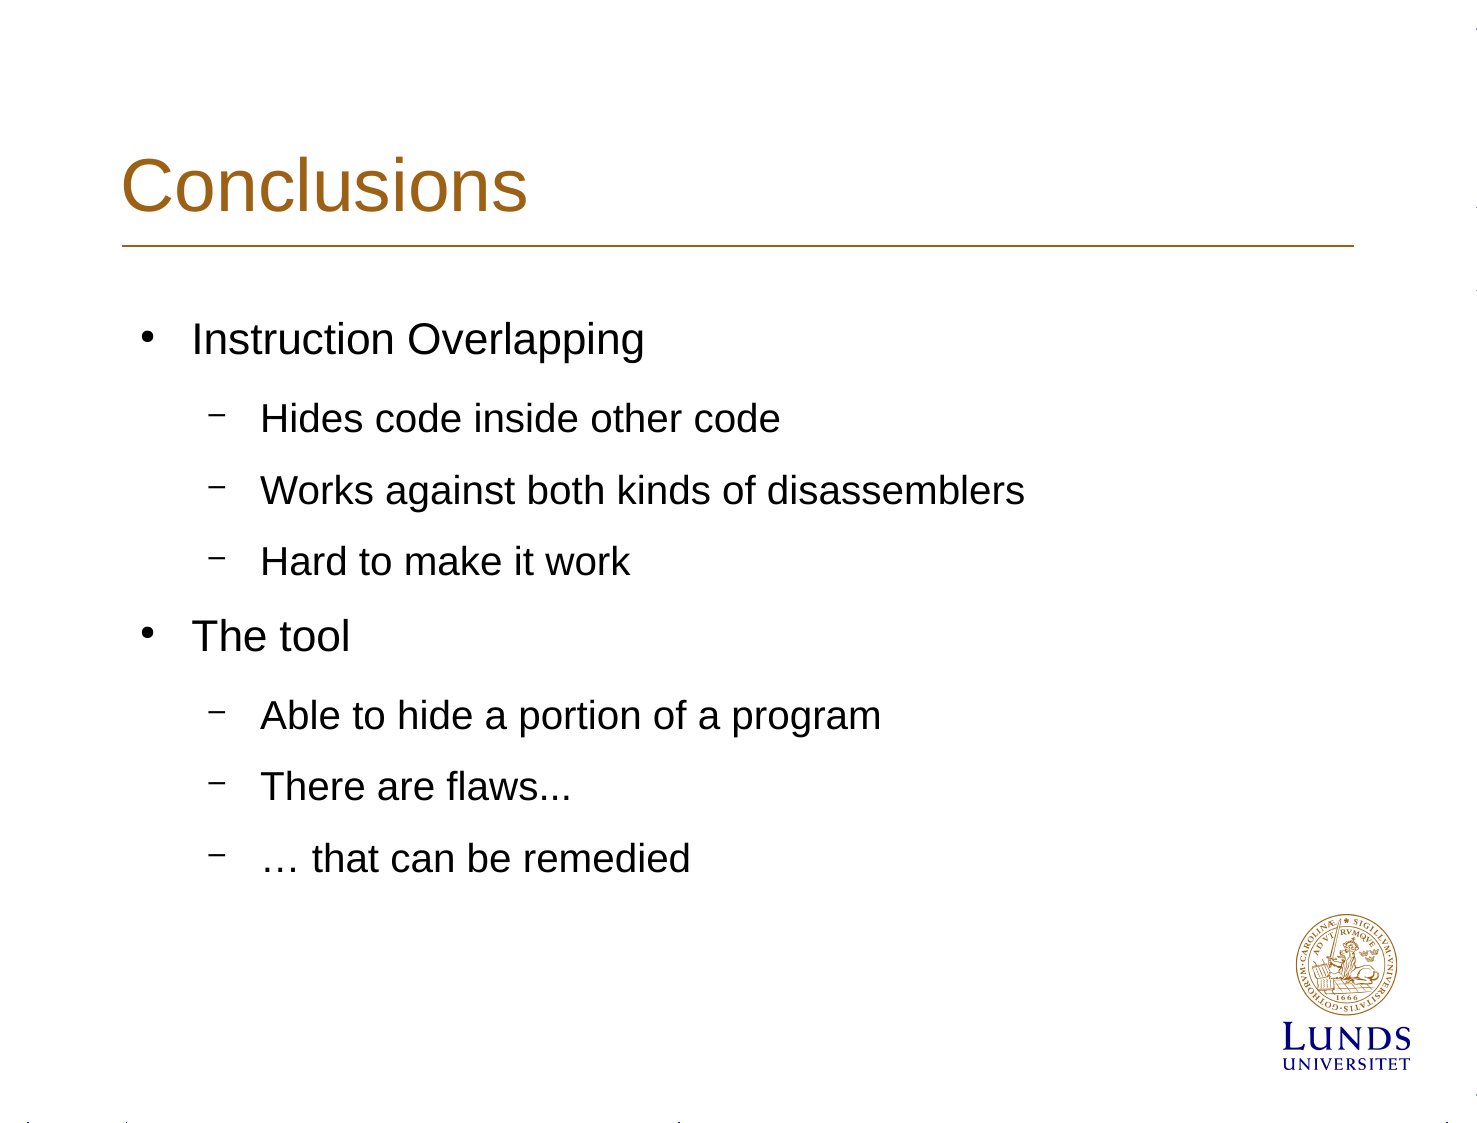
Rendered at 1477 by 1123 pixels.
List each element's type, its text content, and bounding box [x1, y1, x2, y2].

title Conclusions [105, 46, 1354, 234]
picture [1283, 914, 1410, 1070]
list Instruction Overlapping Hides code inside other code Works against both kinds of disassemblers Hard to make it work The tool Able to hide a portion of a program There are flaws... … that can be remedied [107, 303, 1353, 888]
